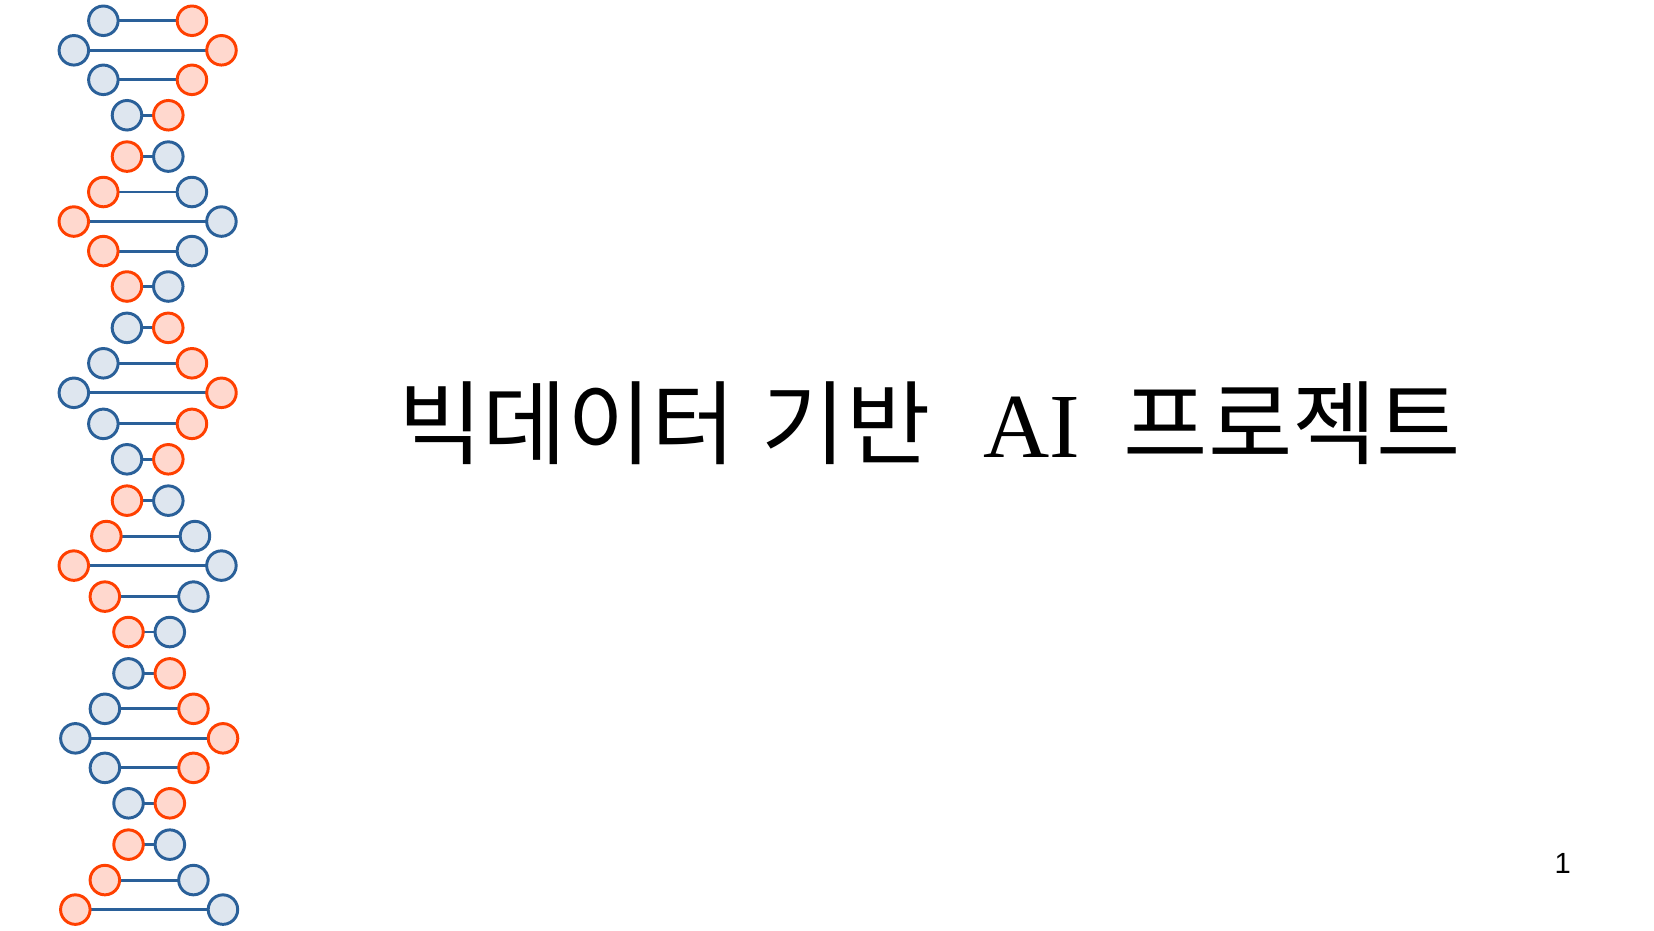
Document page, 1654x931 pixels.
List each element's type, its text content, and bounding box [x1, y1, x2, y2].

subtitle 빅데이터 기반 AI 프로젝트 [265, 147, 1595, 688]
